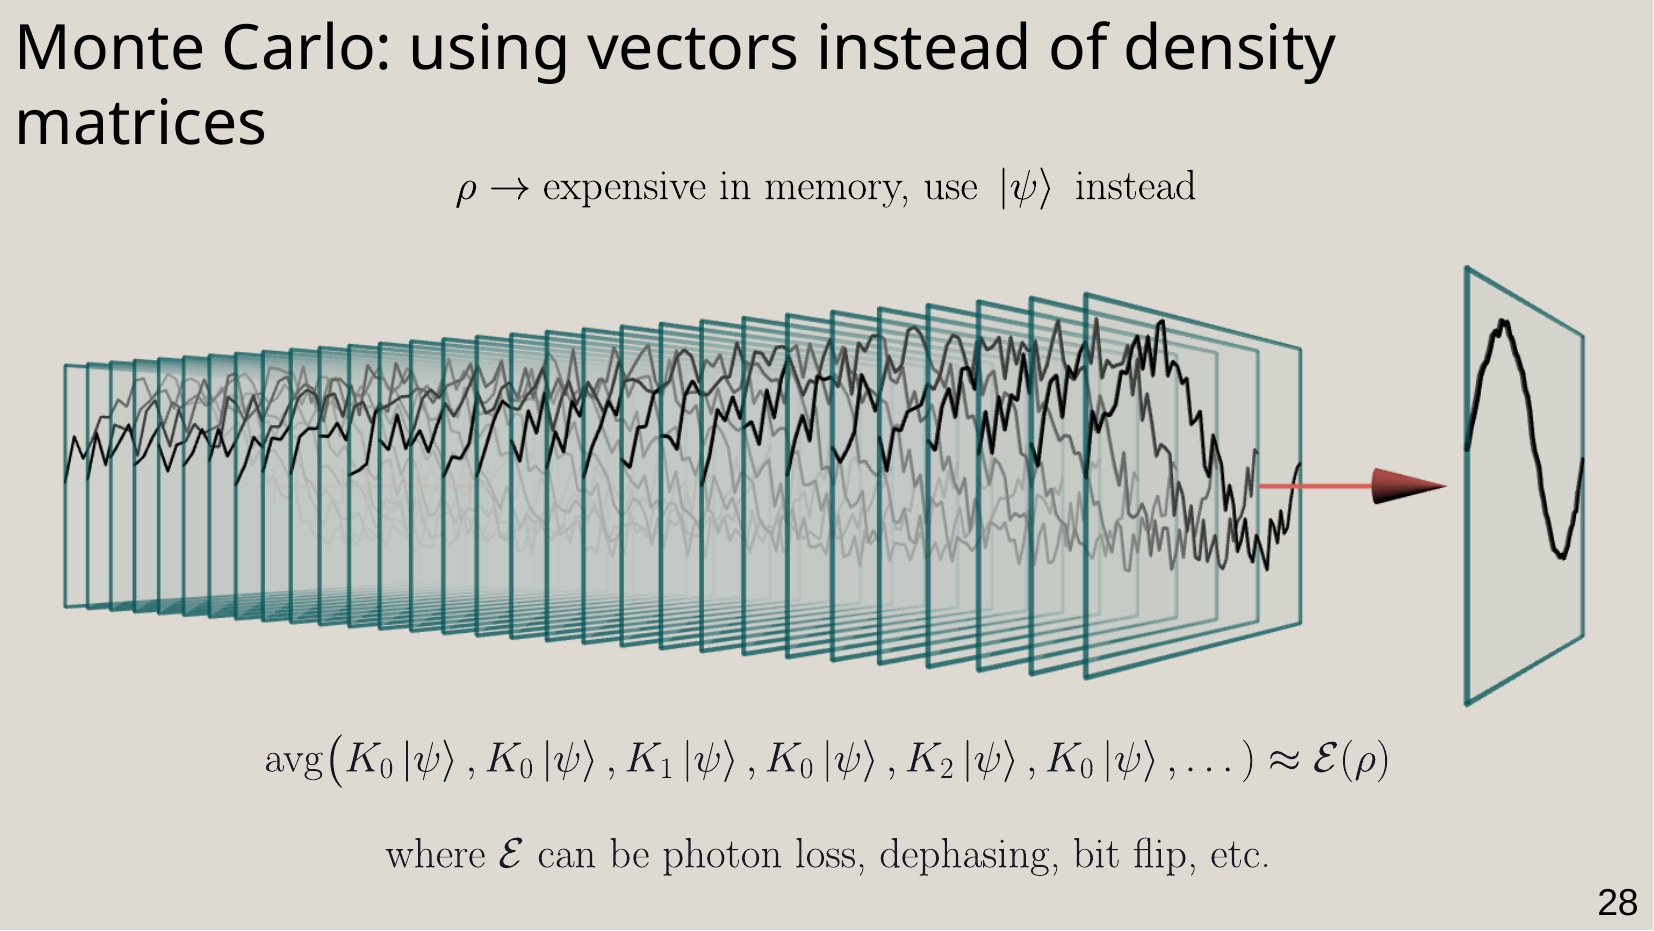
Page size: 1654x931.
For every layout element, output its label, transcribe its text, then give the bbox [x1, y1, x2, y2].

text_box Monte Carlo: using vectors instead of density matrices [0, 0, 1406, 112]
picture [56, 243, 1597, 788]
picture [385, 836, 1269, 877]
text_box <number> [1509, 873, 1654, 931]
picture [456, 167, 1197, 210]
